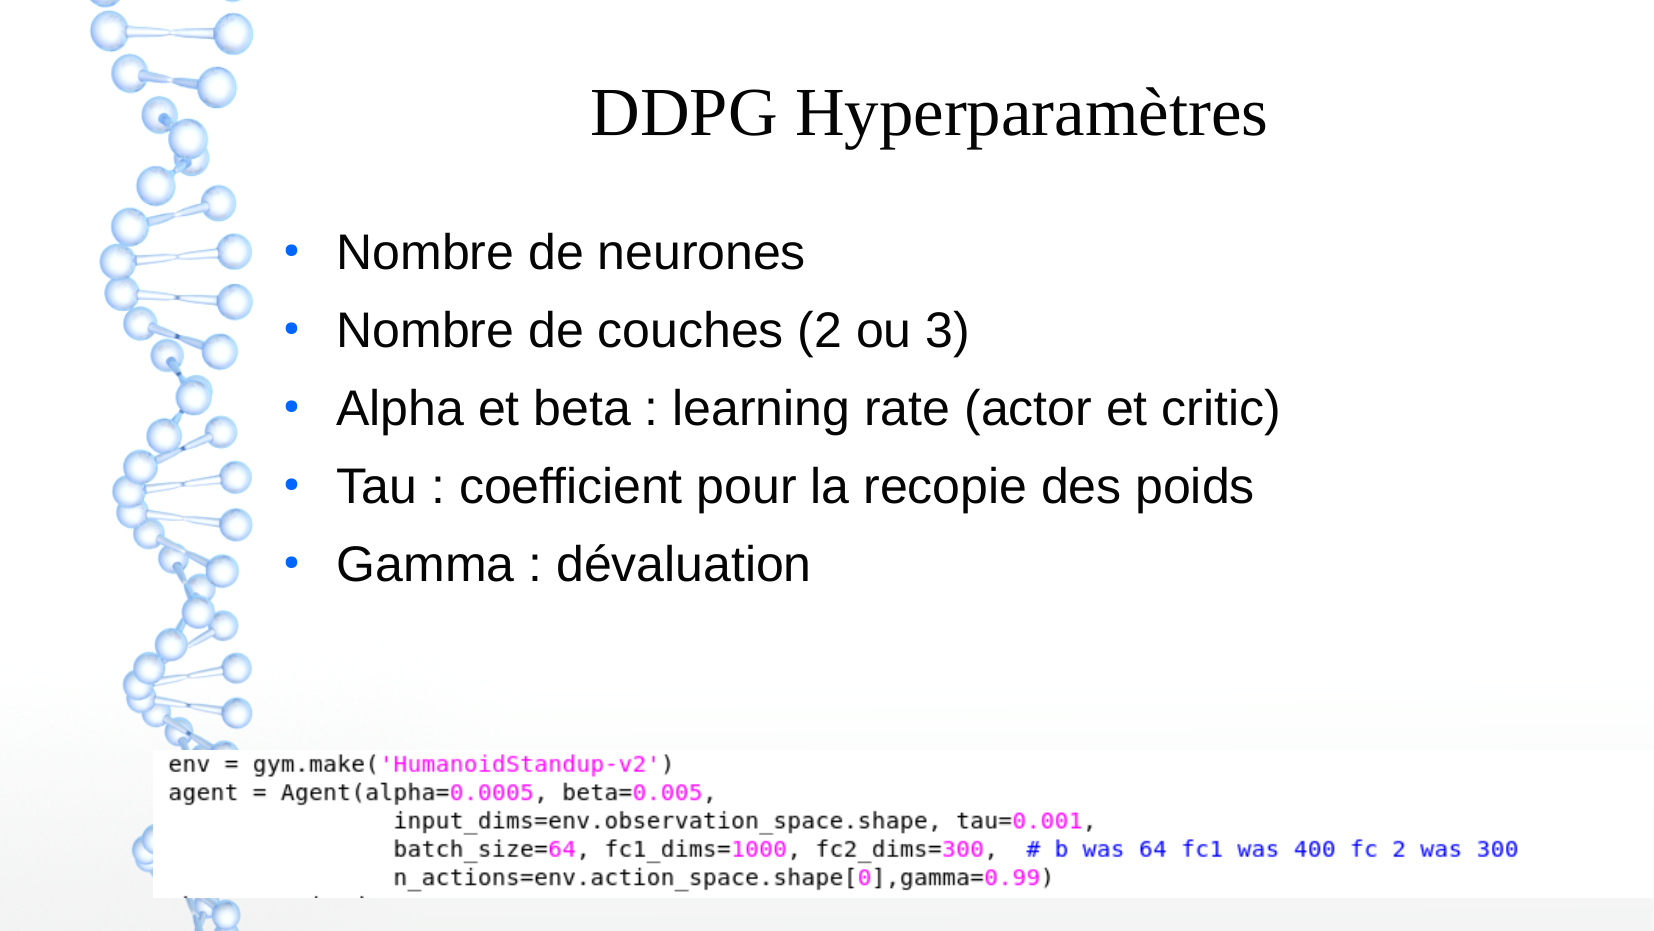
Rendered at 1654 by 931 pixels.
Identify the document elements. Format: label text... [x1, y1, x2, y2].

title DDPG Hyperparamètres [265, 35, 1595, 189]
picture [0, 0, 1654, 931]
list Nombre de neurones Nombre de couches (2 ou 3) Alpha et beta : learning rate (actor et critic) Tau : coefficient pour la recopie des poids Gamma : dévaluation [265, 224, 1595, 662]
